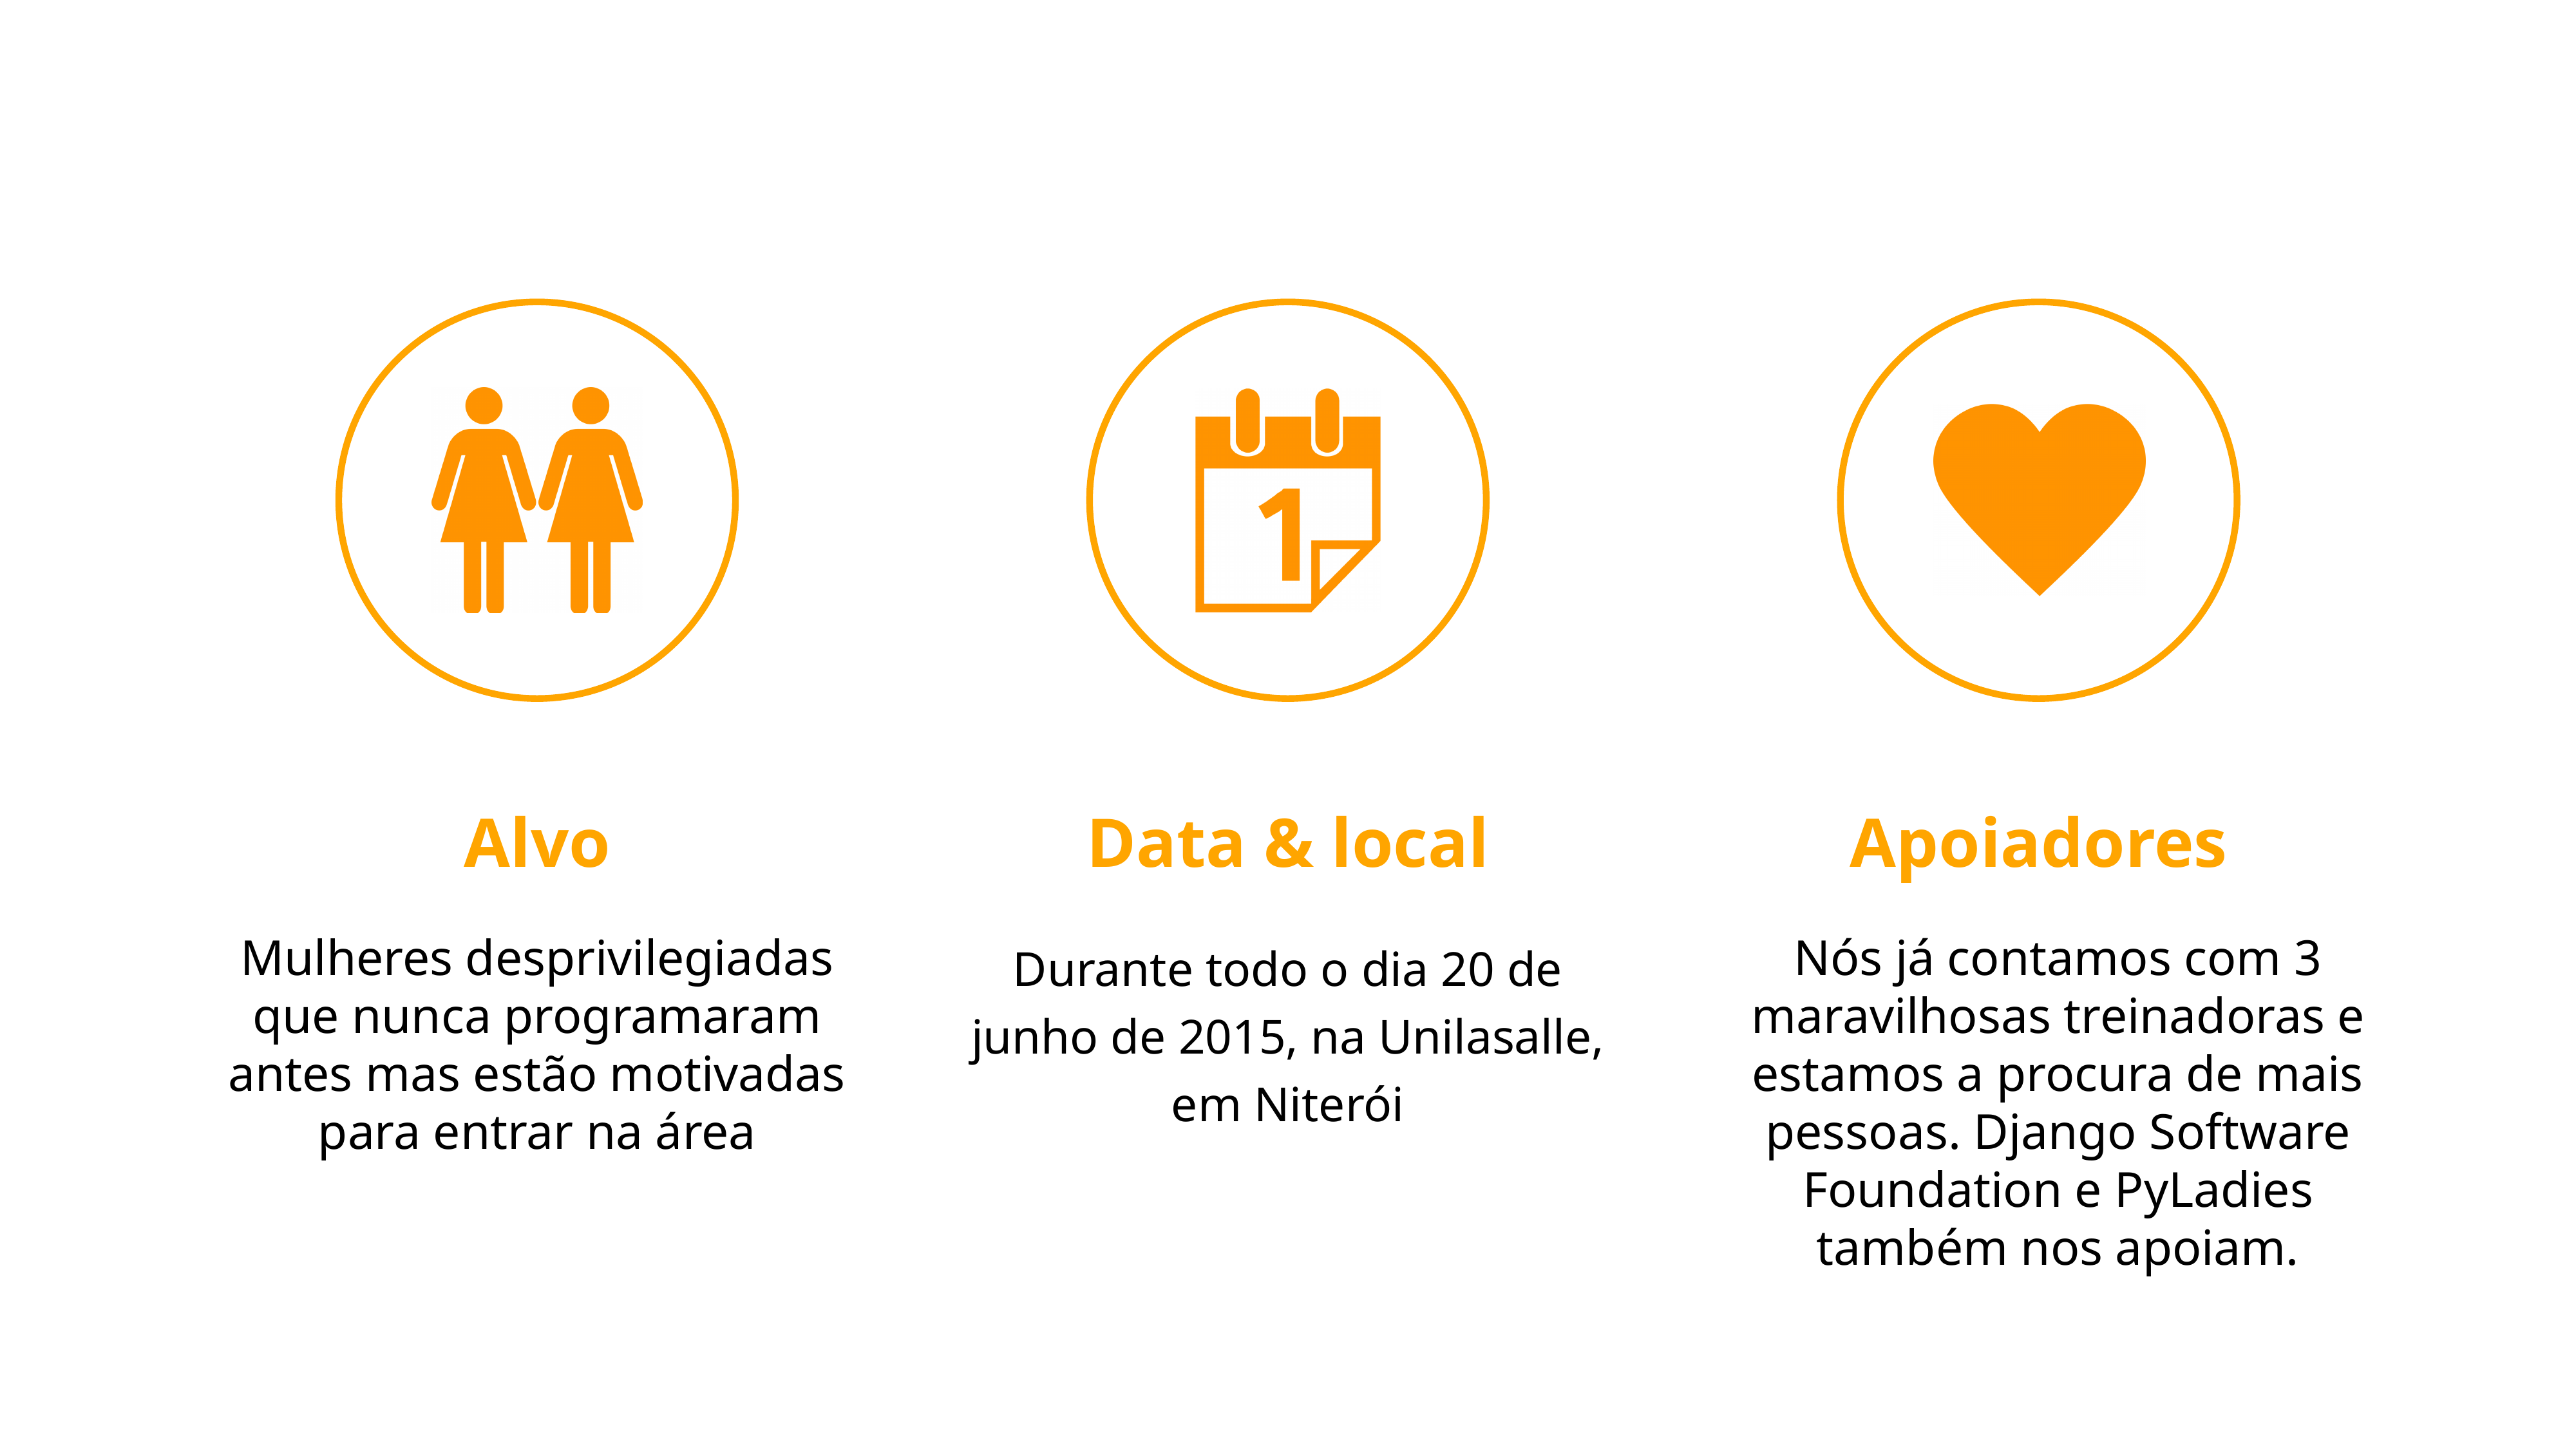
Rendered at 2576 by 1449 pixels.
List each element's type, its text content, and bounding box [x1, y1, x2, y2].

text_box Nós já contamos com 3 maravilhosas treinadoras e estamos a procura de mais pessoas. Django Software Foundation e PyLadies também nos apoiam. [1716, 927, 2400, 1275]
text_box Apoiadores [1819, 794, 2258, 886]
picture [1195, 388, 1381, 612]
picture [431, 387, 643, 613]
picture [1933, 404, 2146, 596]
text_box Mulheres desprivilegiadas que nunca programaram antes mas estão motivadas para entrar na área [214, 927, 860, 1217]
text_box Durante todo o dia 20 de junho de 2015, na Unilasalle, em Niterói [965, 927, 1611, 1120]
text_box Alvo [449, 794, 625, 886]
text_box Data & local [1052, 794, 1524, 886]
